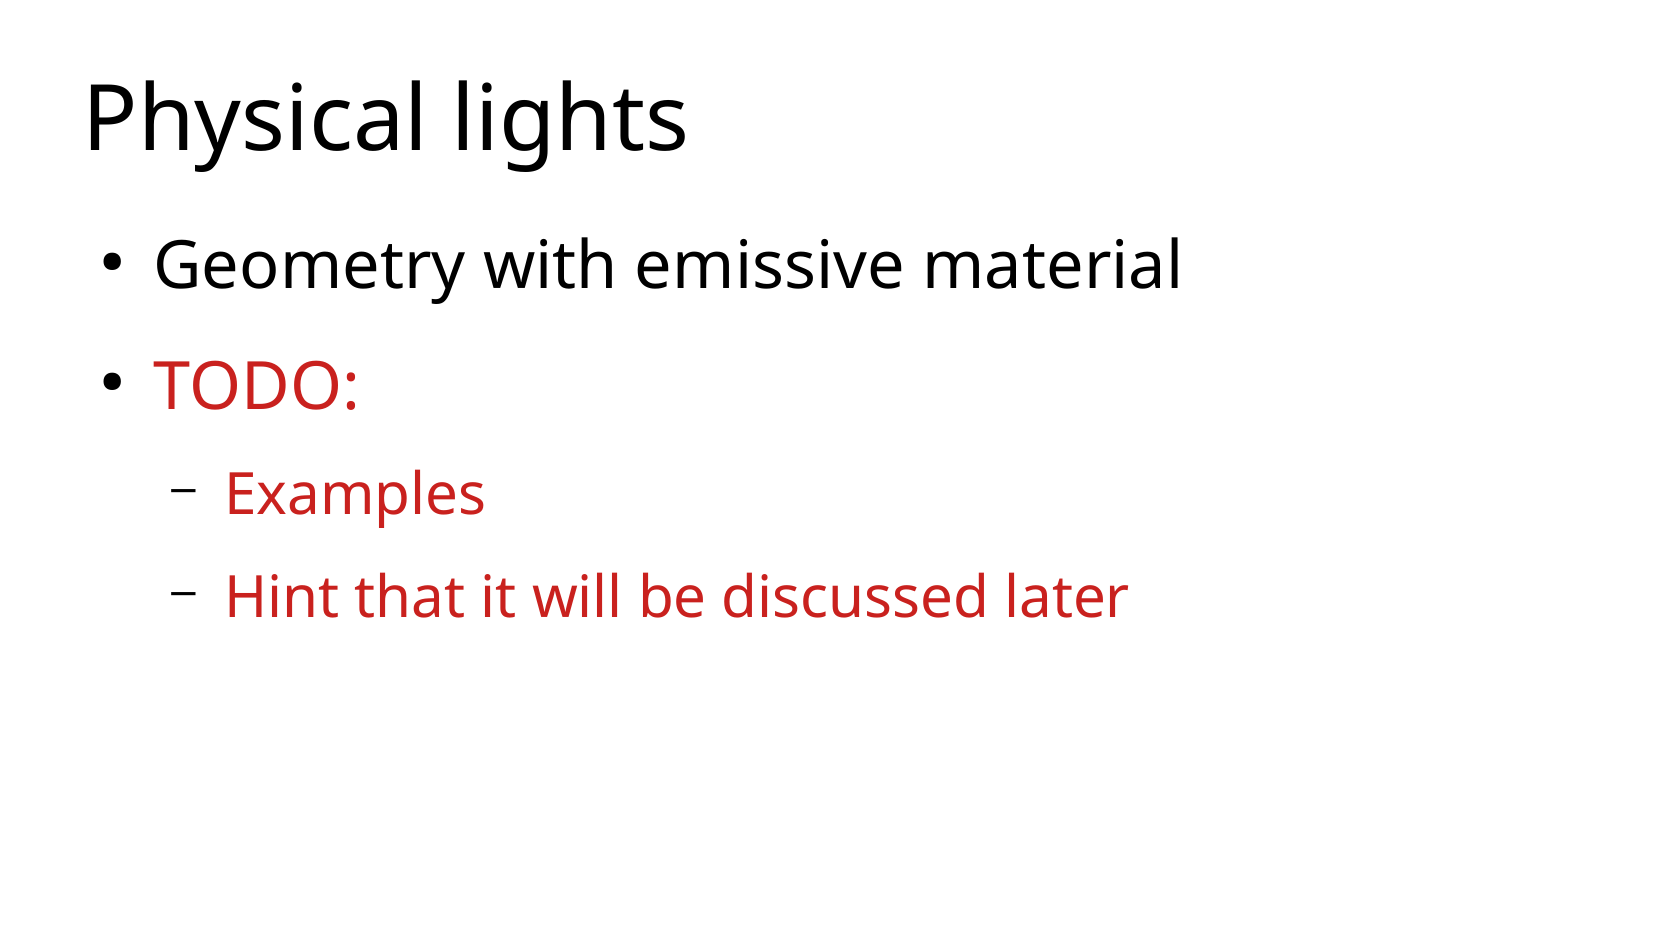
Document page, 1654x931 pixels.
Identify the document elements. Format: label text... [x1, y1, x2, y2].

list Geometry with emissive material TODO: Examples Hint that it will be discussed later [82, 217, 1571, 758]
title Physical lights [82, 37, 1571, 193]
